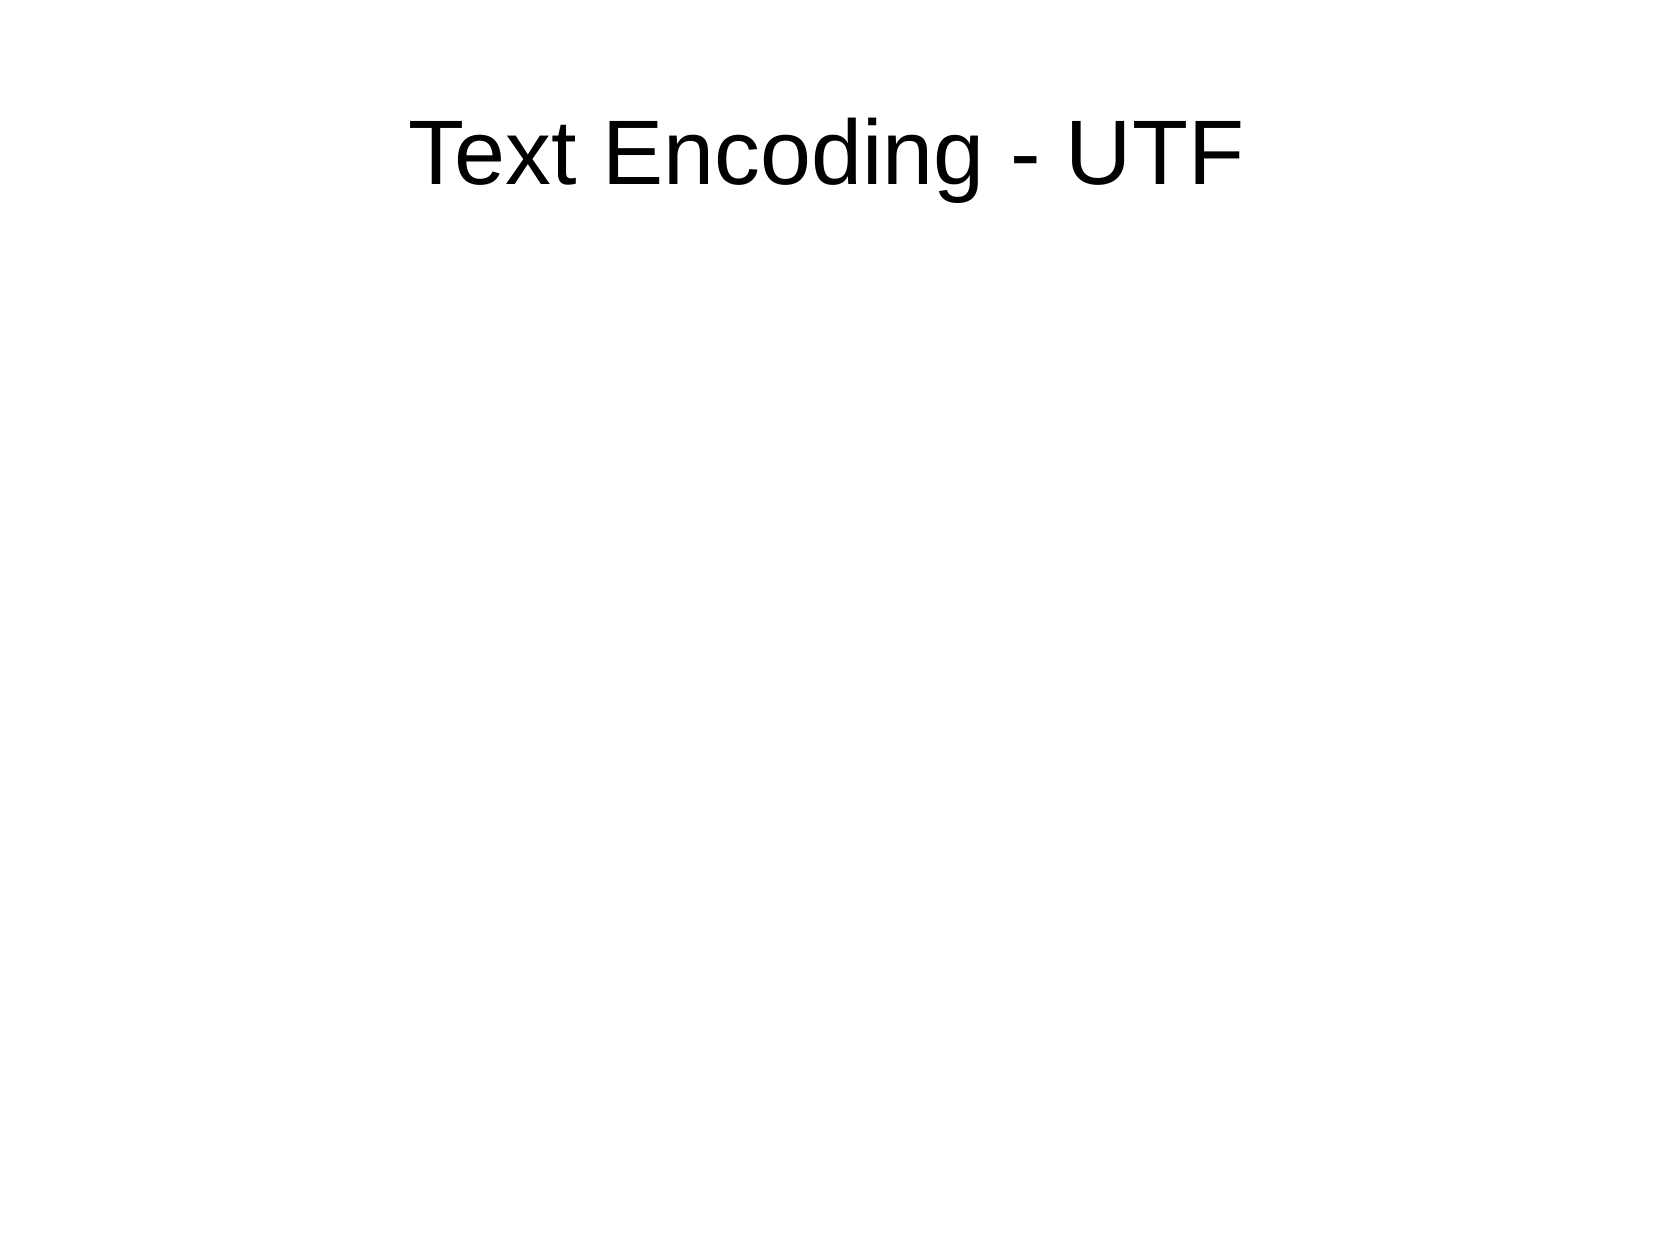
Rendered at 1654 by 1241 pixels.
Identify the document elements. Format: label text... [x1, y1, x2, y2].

title Text Encoding - UTF [82, 49, 1571, 257]
